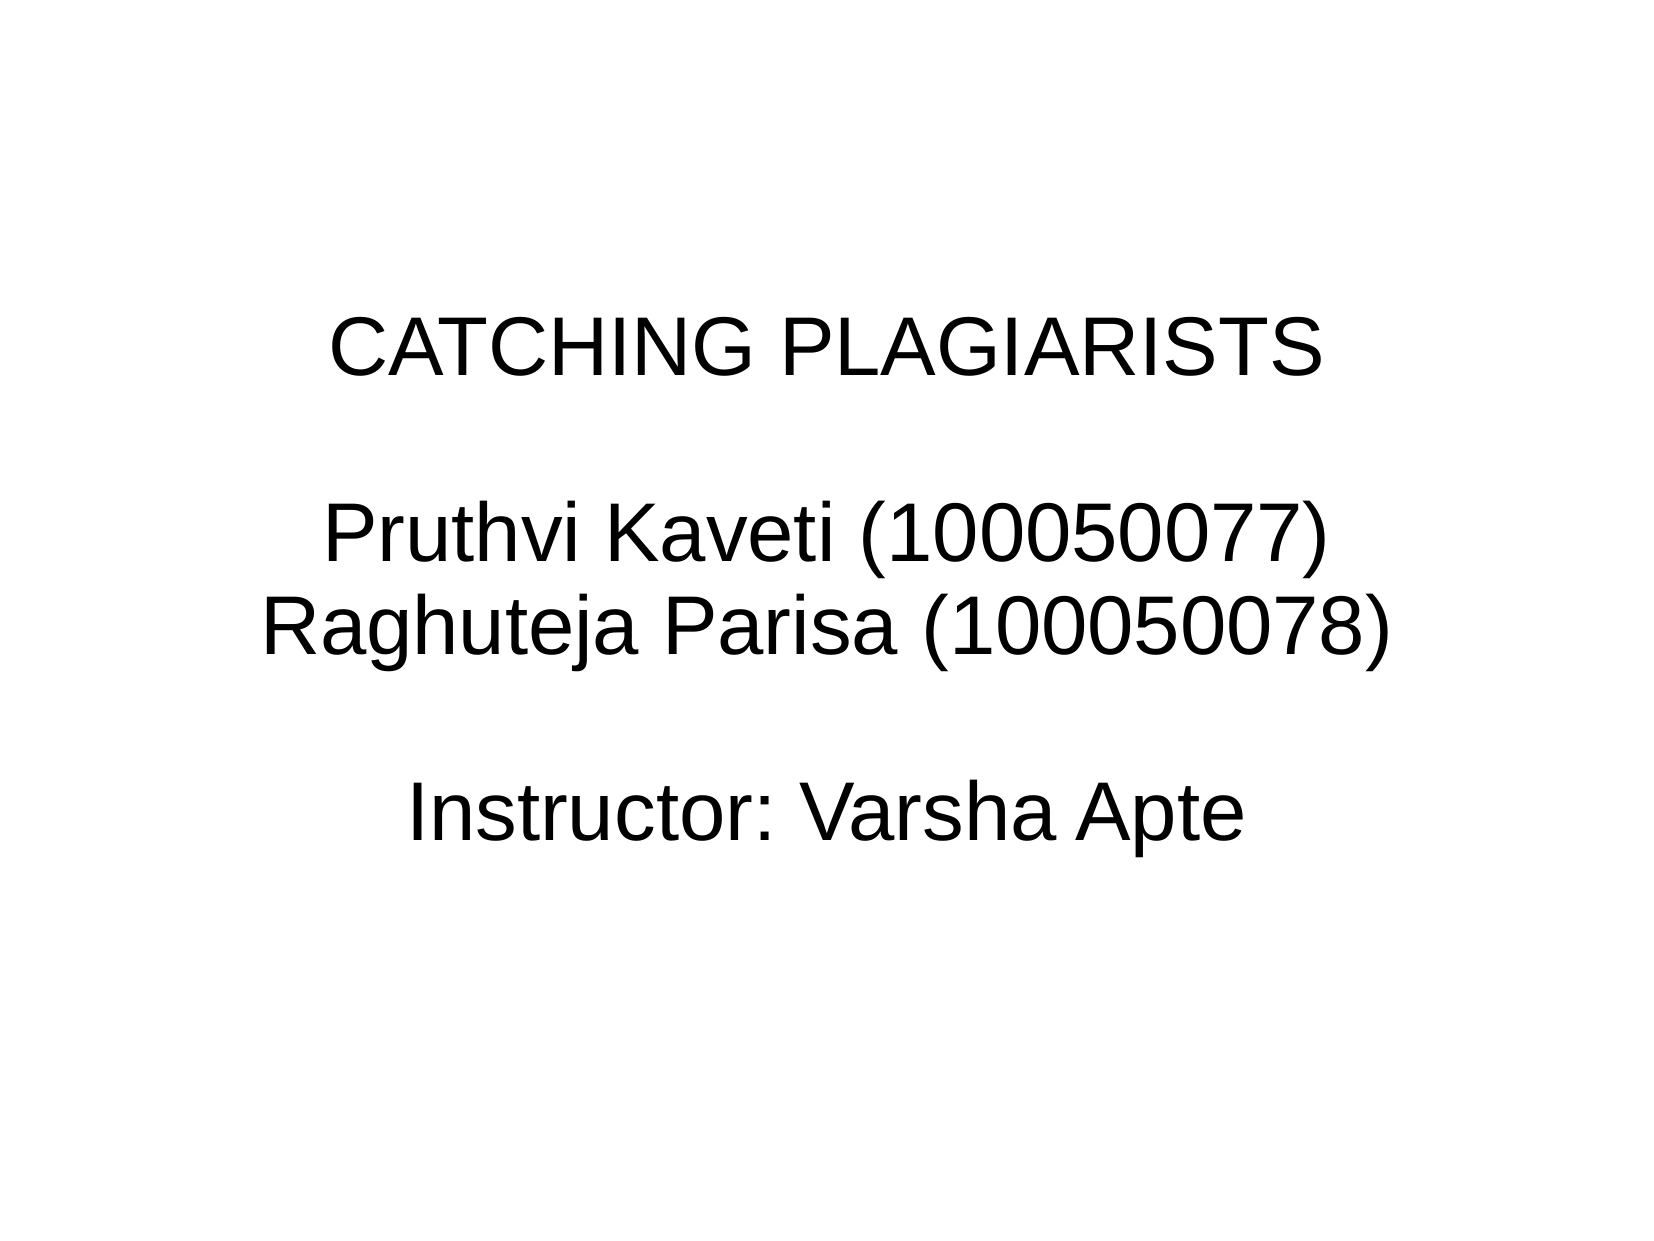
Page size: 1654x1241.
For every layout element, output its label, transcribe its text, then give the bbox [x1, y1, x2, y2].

subtitle CATCHING PLAGIARISTS Pruthvi Kaveti (100050077) Raghuteja Parisa (100050078) Instructor: Varsha Apte [82, 49, 1571, 1109]
